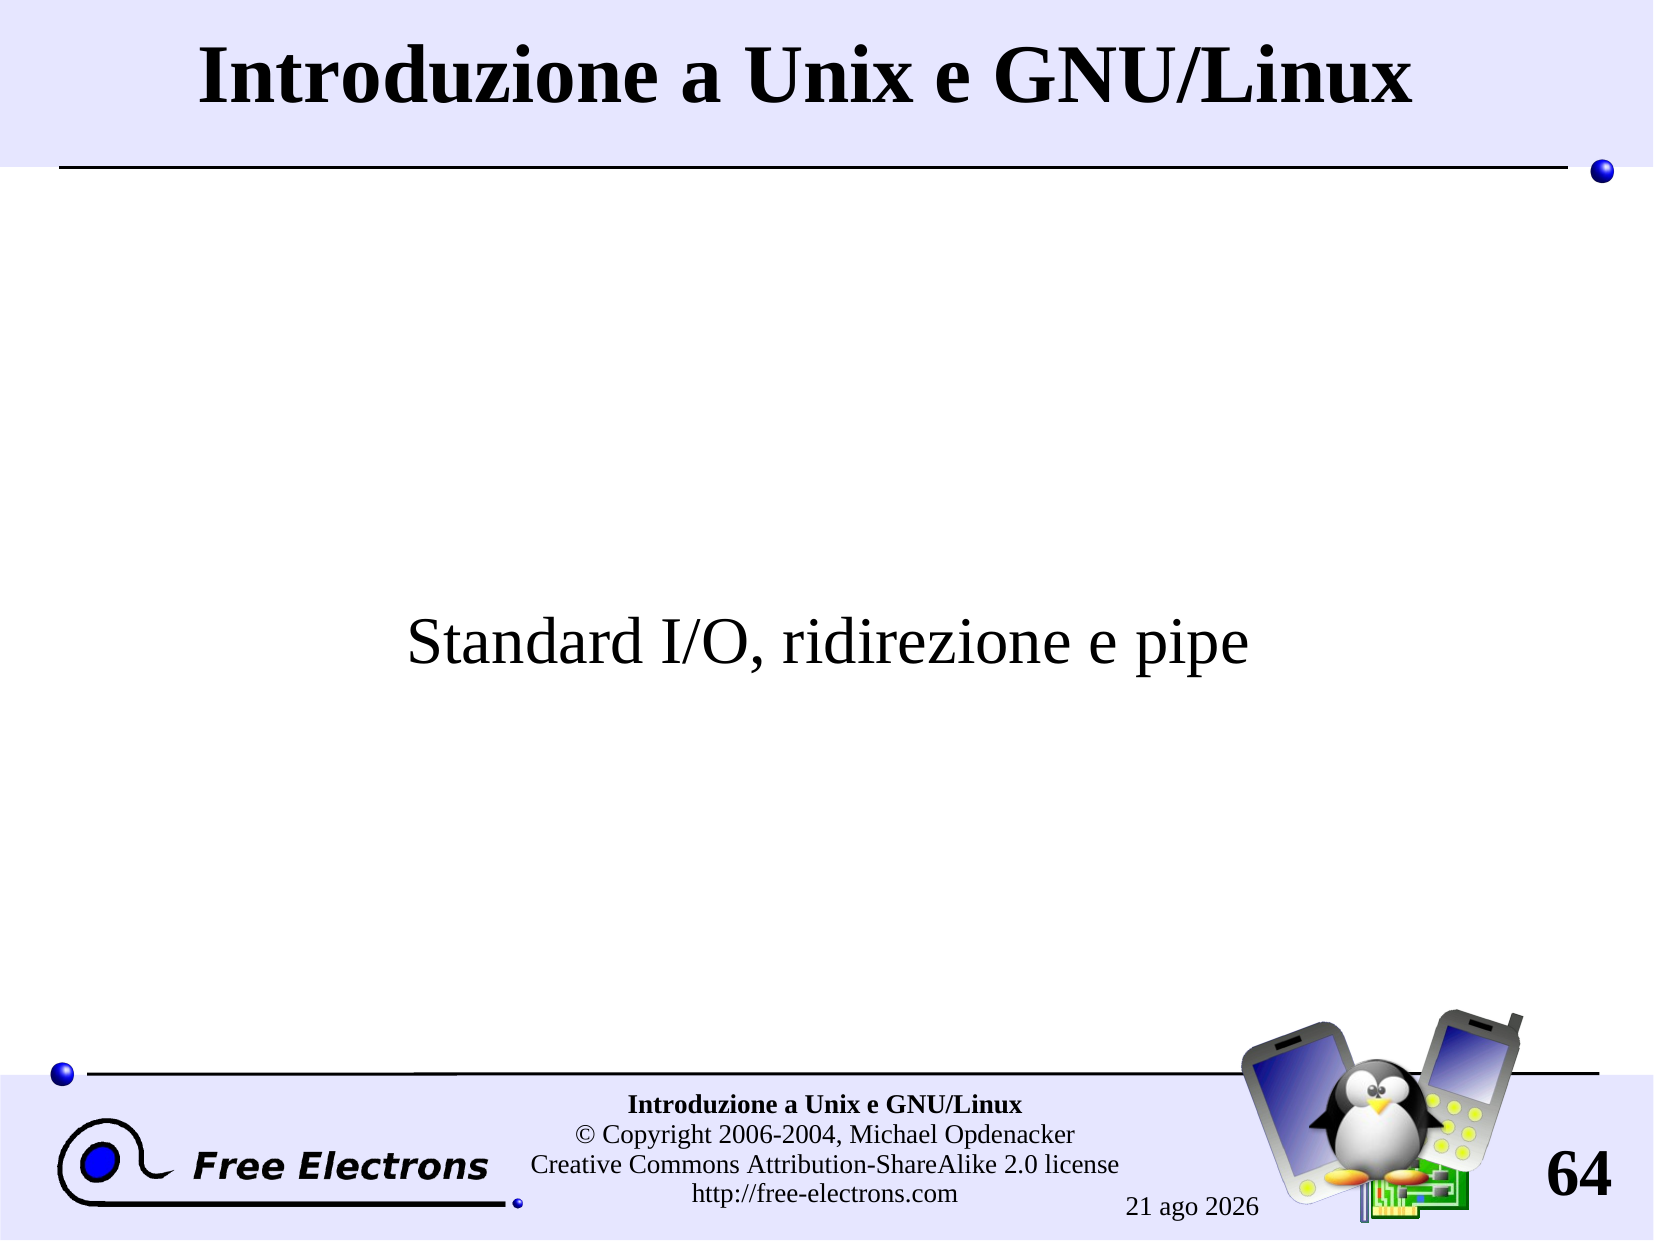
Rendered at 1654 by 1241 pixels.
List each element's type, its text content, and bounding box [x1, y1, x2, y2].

picture [1231, 1007, 1538, 1241]
subtitle Standard I/O, ridirezione e pipe [105, 216, 1518, 1066]
picture [50, 1107, 527, 1216]
title Introduzione a Unix e GNU/Linux [60, 12, 1551, 138]
